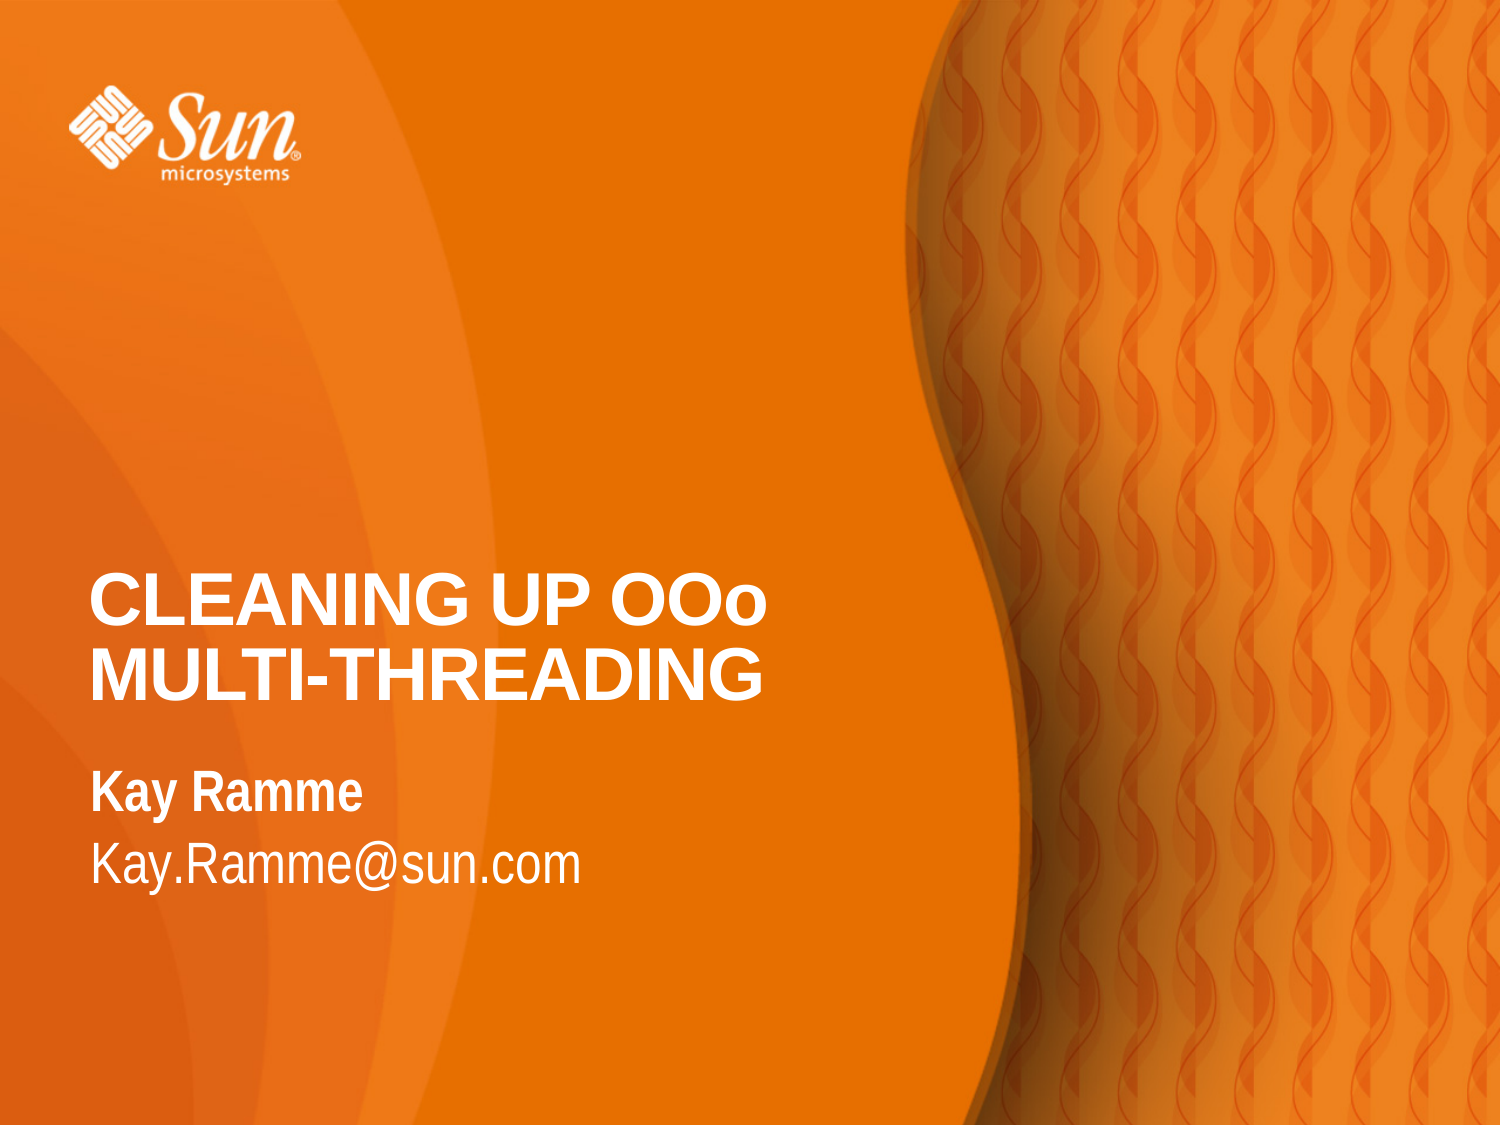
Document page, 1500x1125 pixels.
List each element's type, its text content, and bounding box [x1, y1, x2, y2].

picture [0, 0, 1500, 1125]
list Kay Ramme Kay.Ramme@sun.com [90, 766, 1080, 969]
title CLEANING UP OOo MULTI-THREADING [88, 527, 908, 716]
